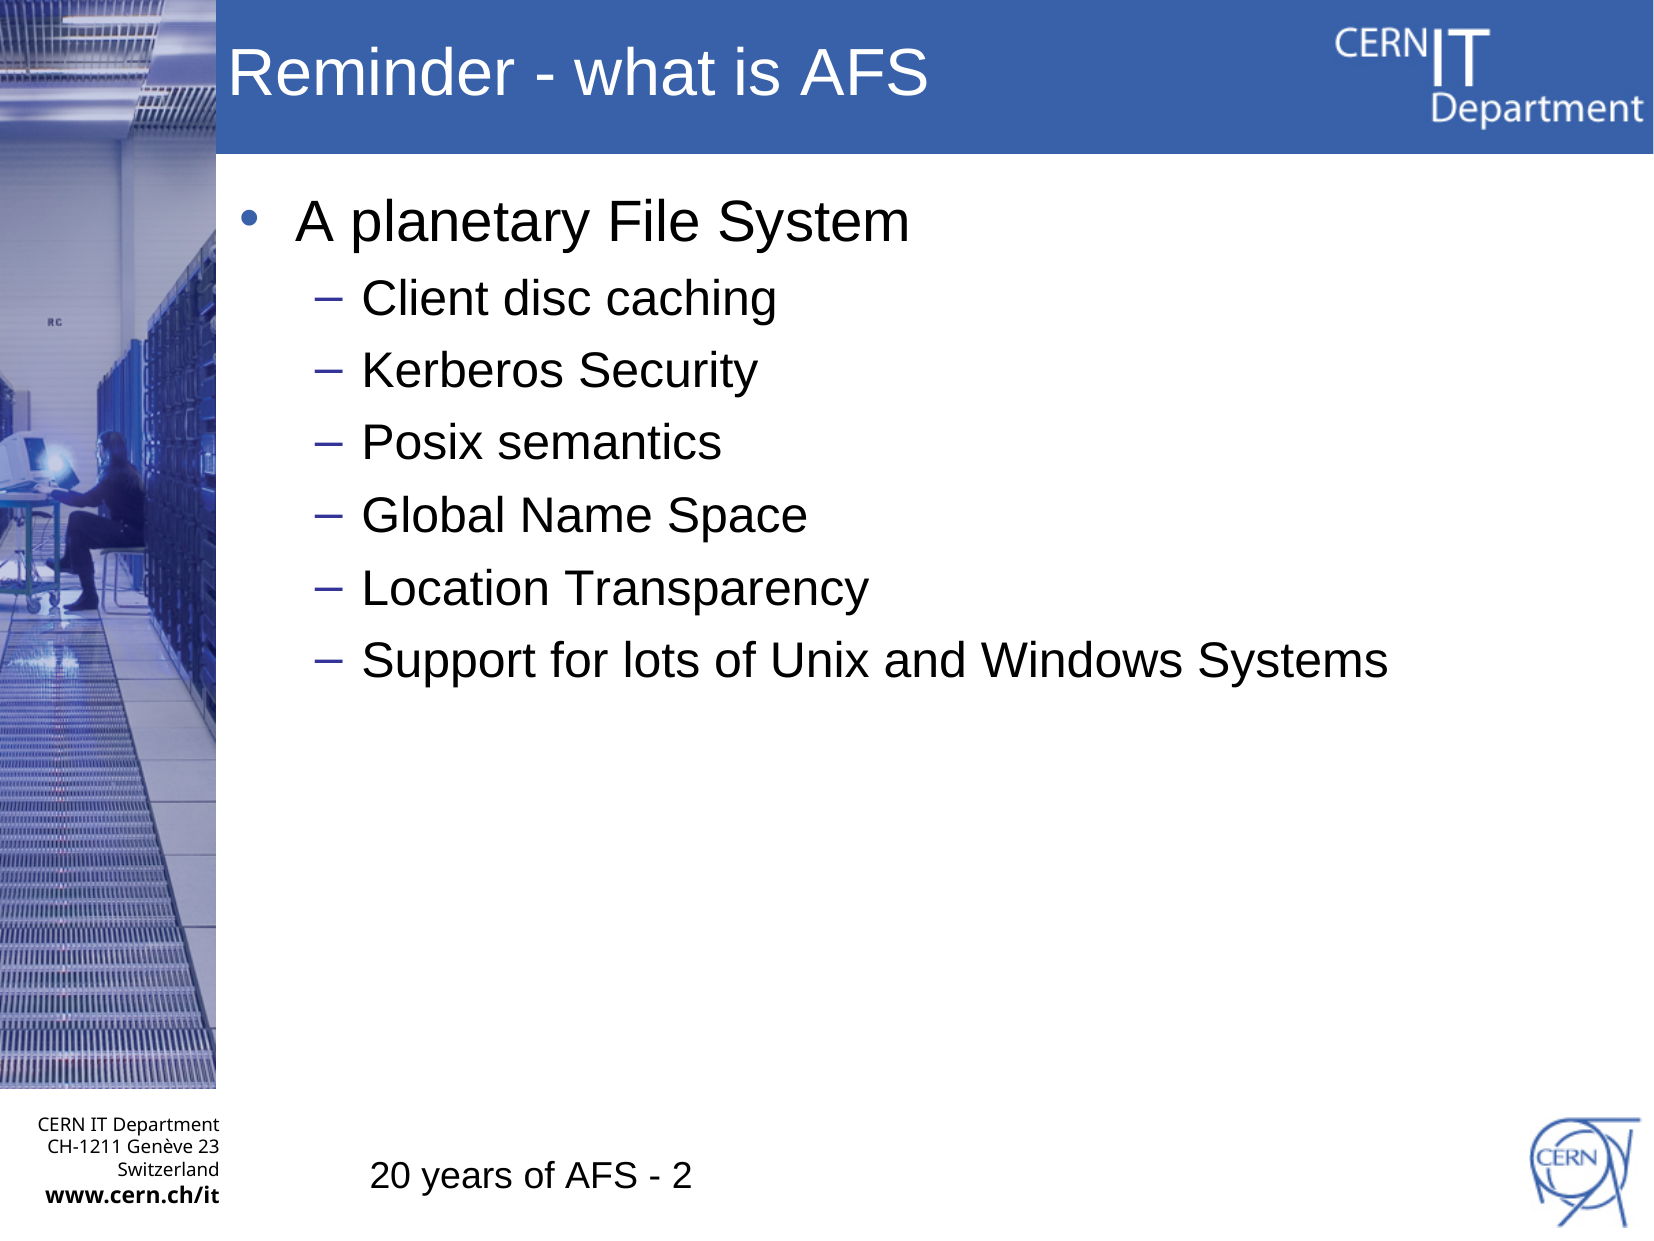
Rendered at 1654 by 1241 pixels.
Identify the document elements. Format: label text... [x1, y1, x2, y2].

title Reminder - what is AFS [212, 0, 1126, 165]
picture [1126, 0, 1654, 154]
list A planetary File System Client disc caching Kerberos Security Posix semantics Global Name Space Location Transparency Support for lots of Unix and Windows Systems [224, 174, 1463, 1003]
picture [1529, 1116, 1642, 1228]
